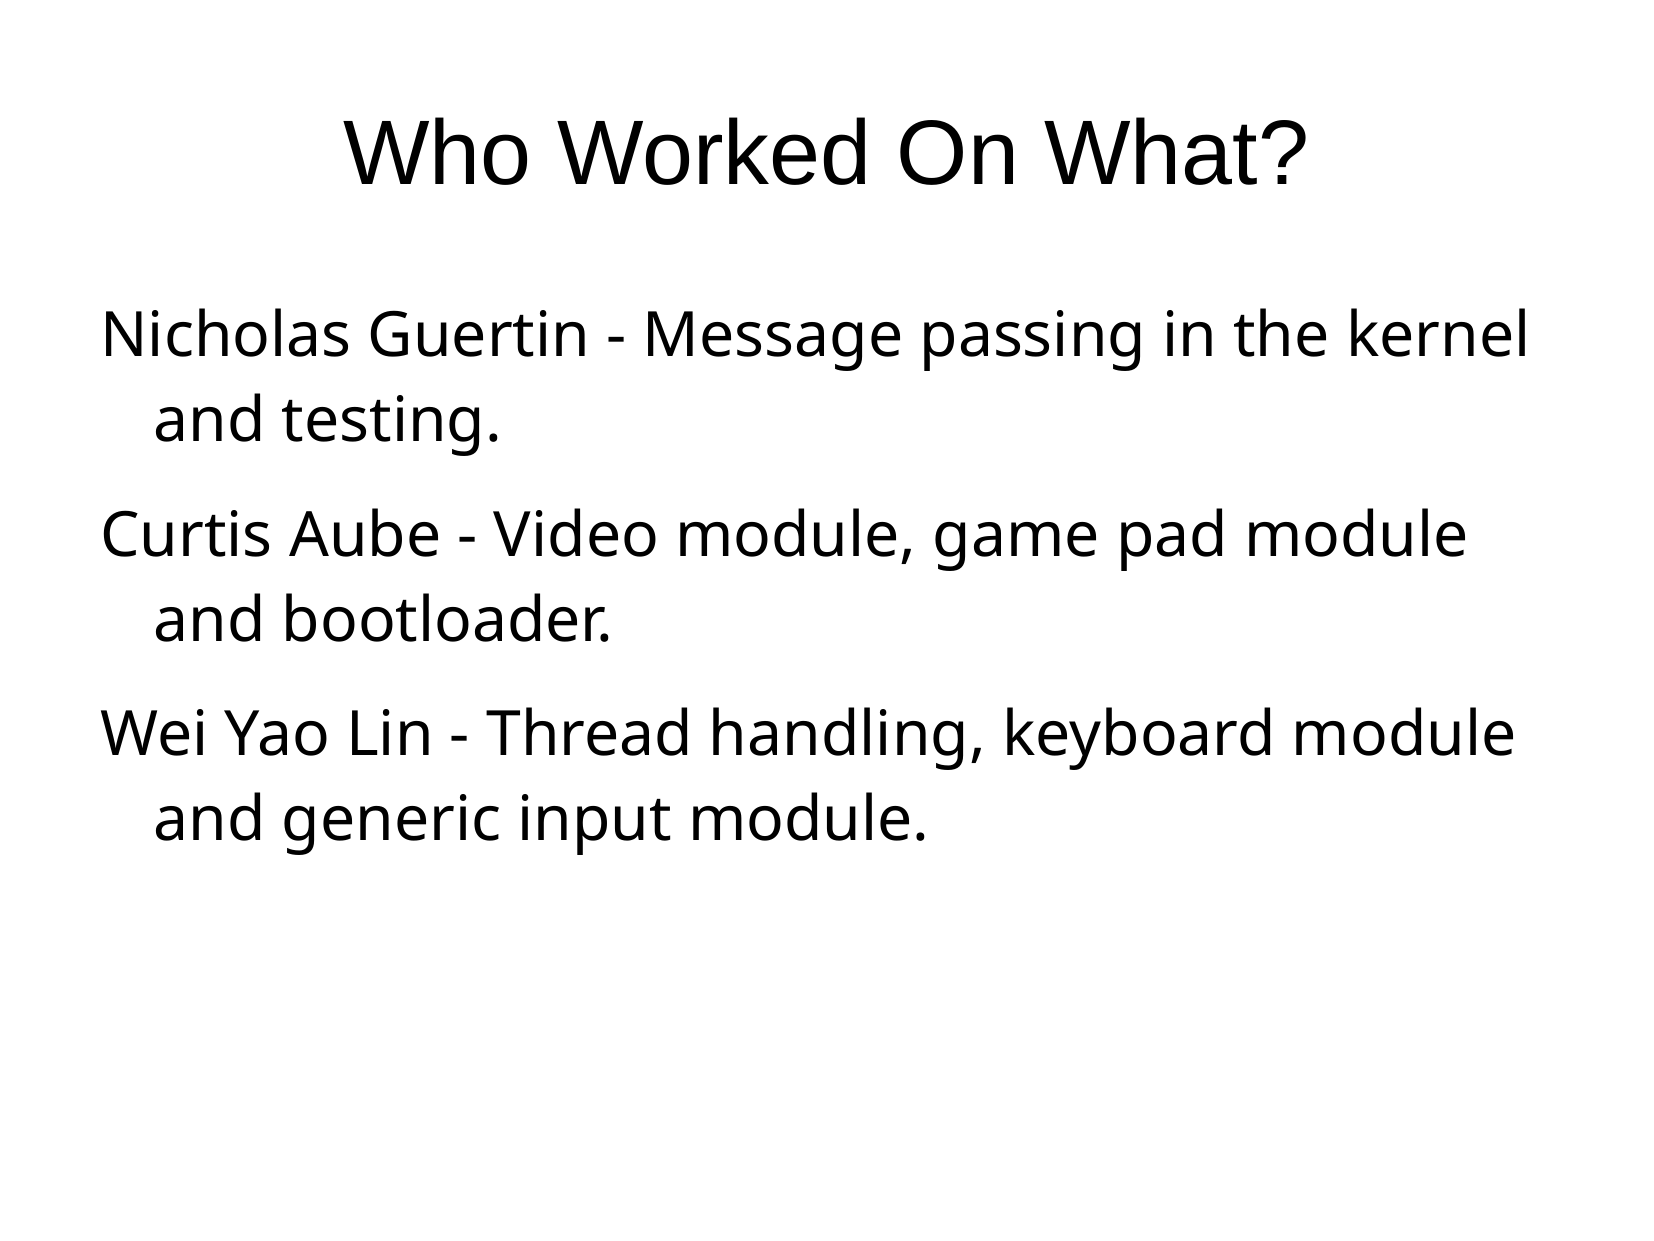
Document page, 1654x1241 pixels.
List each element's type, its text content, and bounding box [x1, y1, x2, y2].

list Nicholas Guertin - Message passing in the kernel and testing. Curtis Aube - Video module, game pad module and bootloader. Wei Yao Lin - Thread handling, keyboard module and generic input module. [82, 290, 1571, 816]
title Who Worked On What? [82, 56, 1571, 250]
